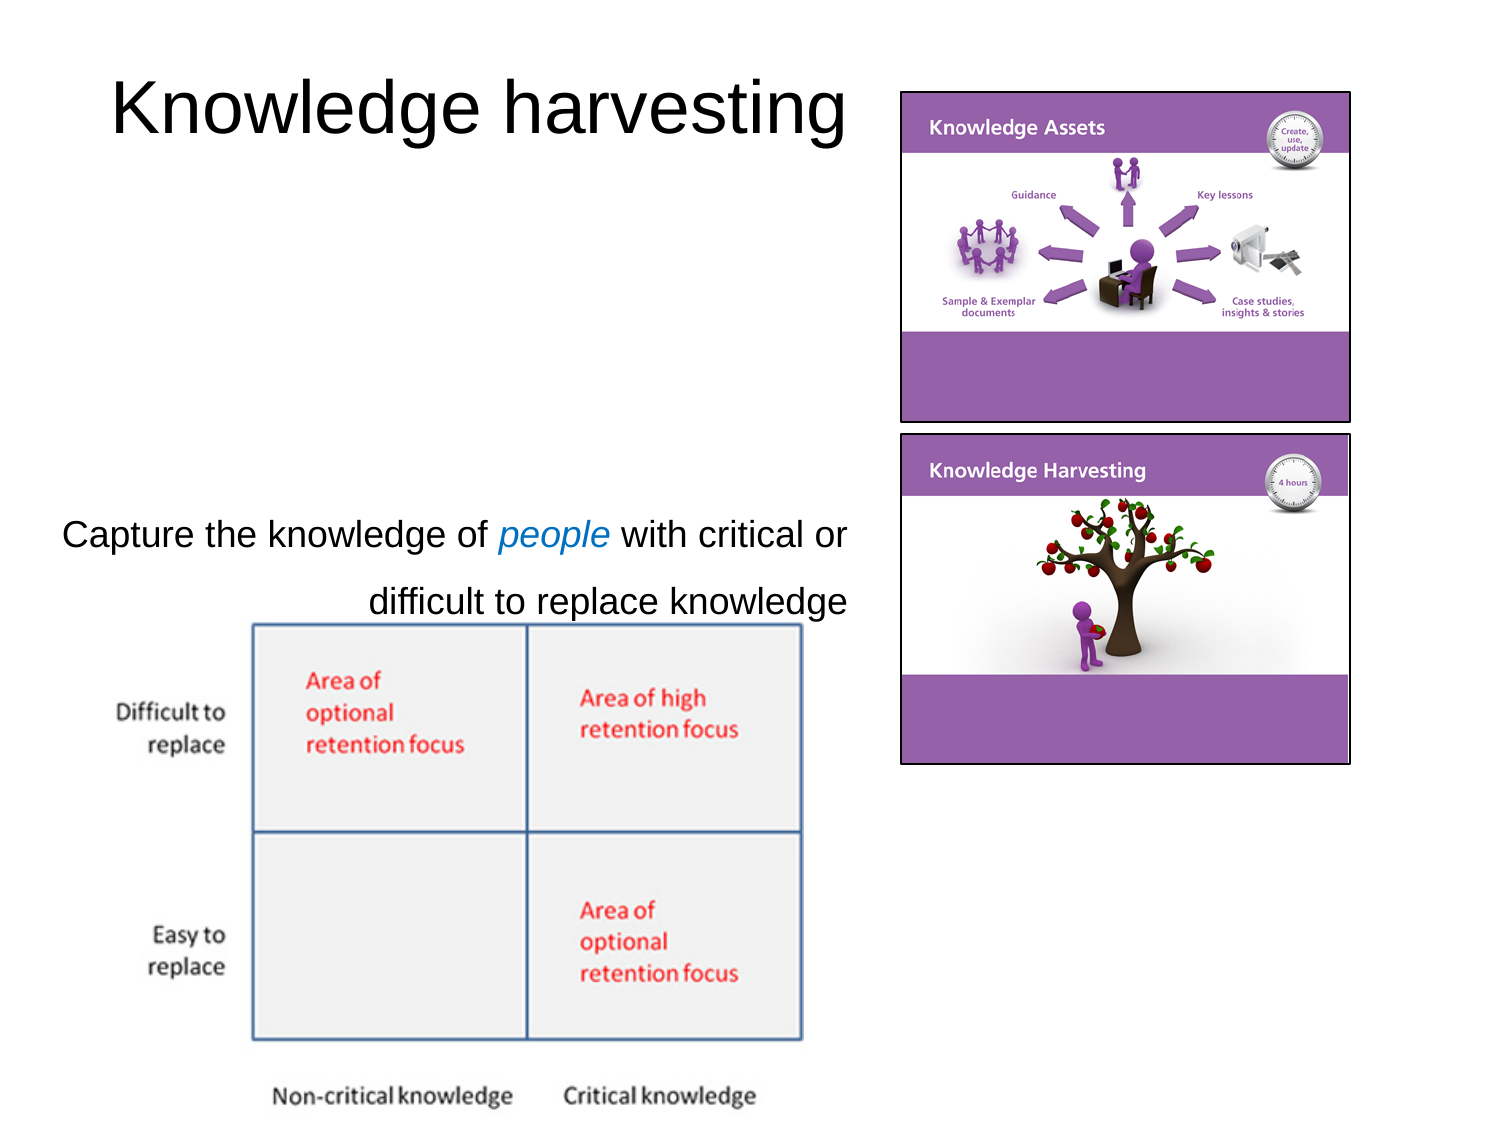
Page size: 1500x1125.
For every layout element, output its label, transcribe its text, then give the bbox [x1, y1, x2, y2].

picture [902, 435, 1349, 764]
picture [902, 92, 1349, 421]
picture [88, 621, 804, 1116]
text_box Capture the knowledge of people with critical or difficult to replace knowledge [46, 479, 868, 623]
title Knowledge harvesting [0, 9, 1156, 197]
